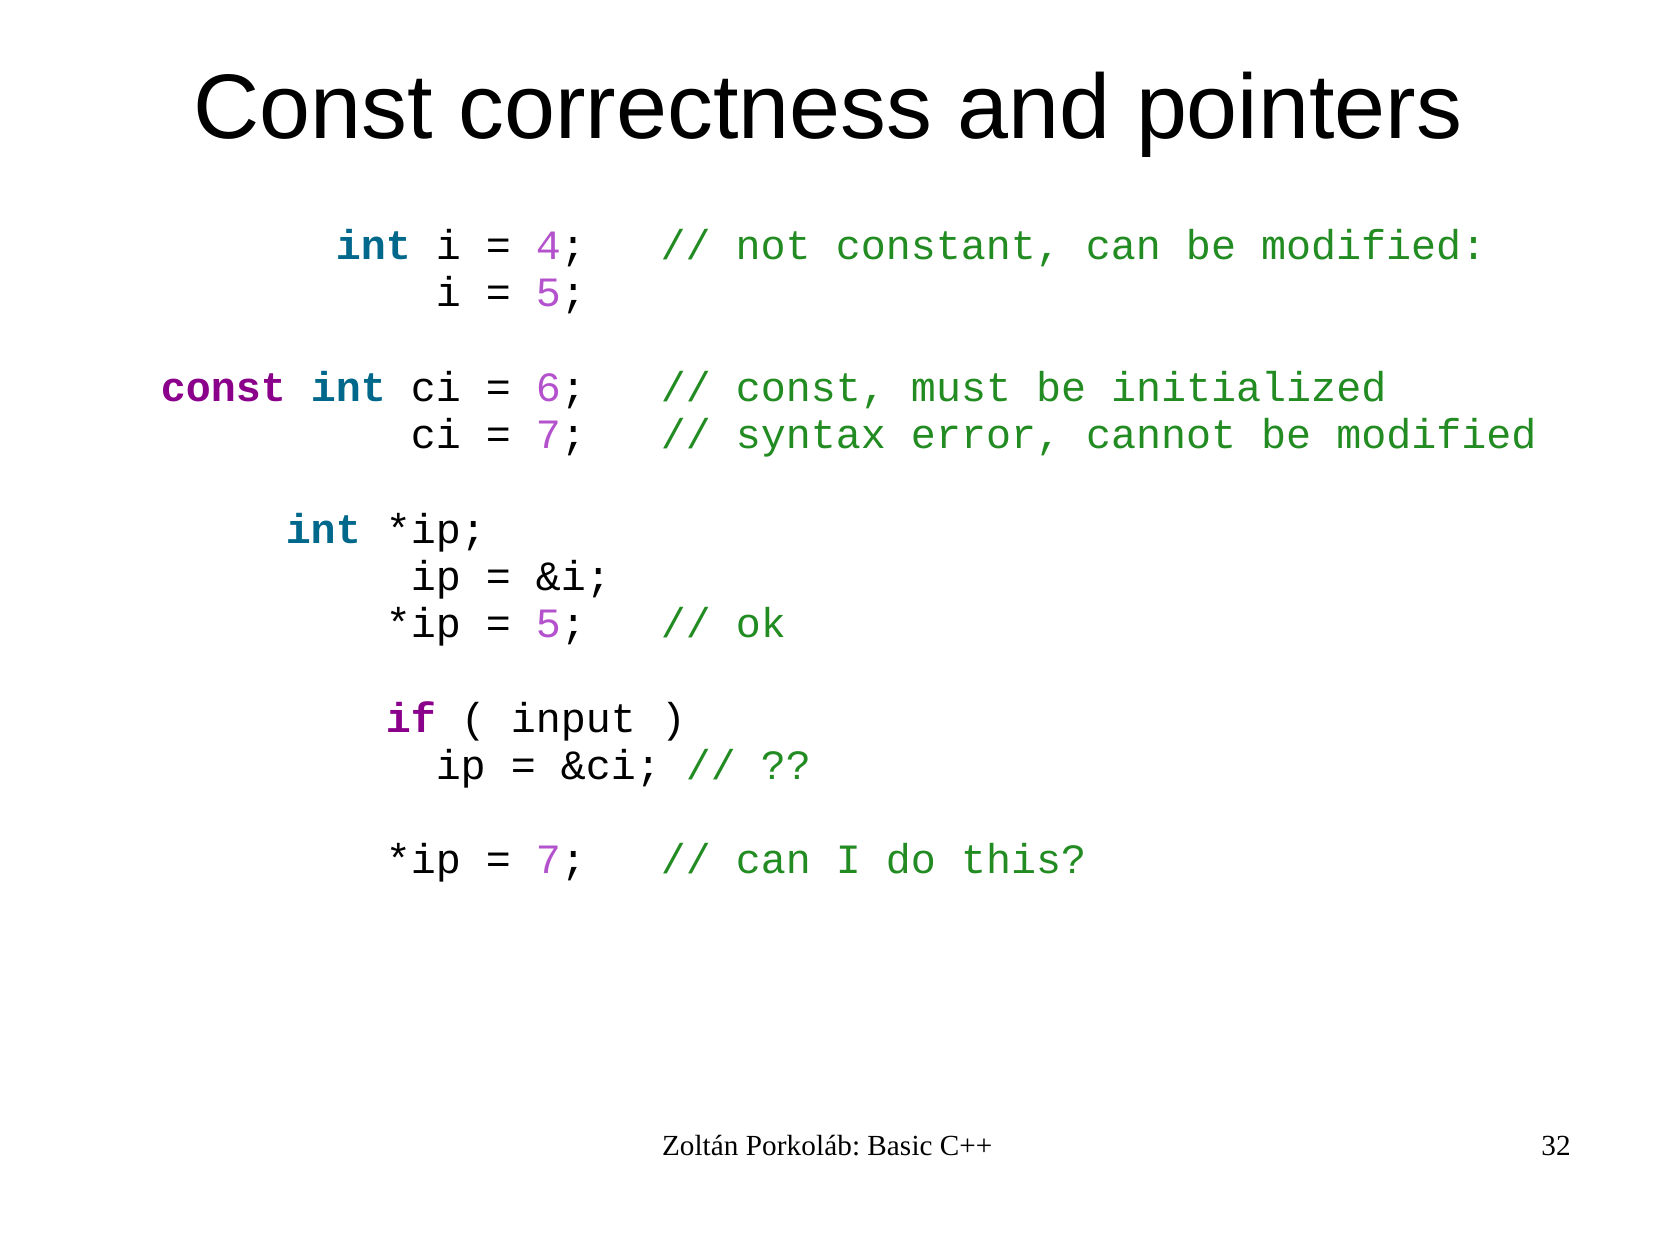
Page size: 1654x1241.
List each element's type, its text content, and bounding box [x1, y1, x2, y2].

title Const correctness and pointers [60, 2, 1598, 211]
list int i = 4; // not constant, can be modified: i = 5; const int ci = 6; // const, must be initialized ci = 7; // syntax error, cannot be modified int *ip; ip = &i; *ip = 5; // ok if ( input ) ip = &ci; // ?? *ip = 7; // can I do this? [90, 225, 1579, 946]
